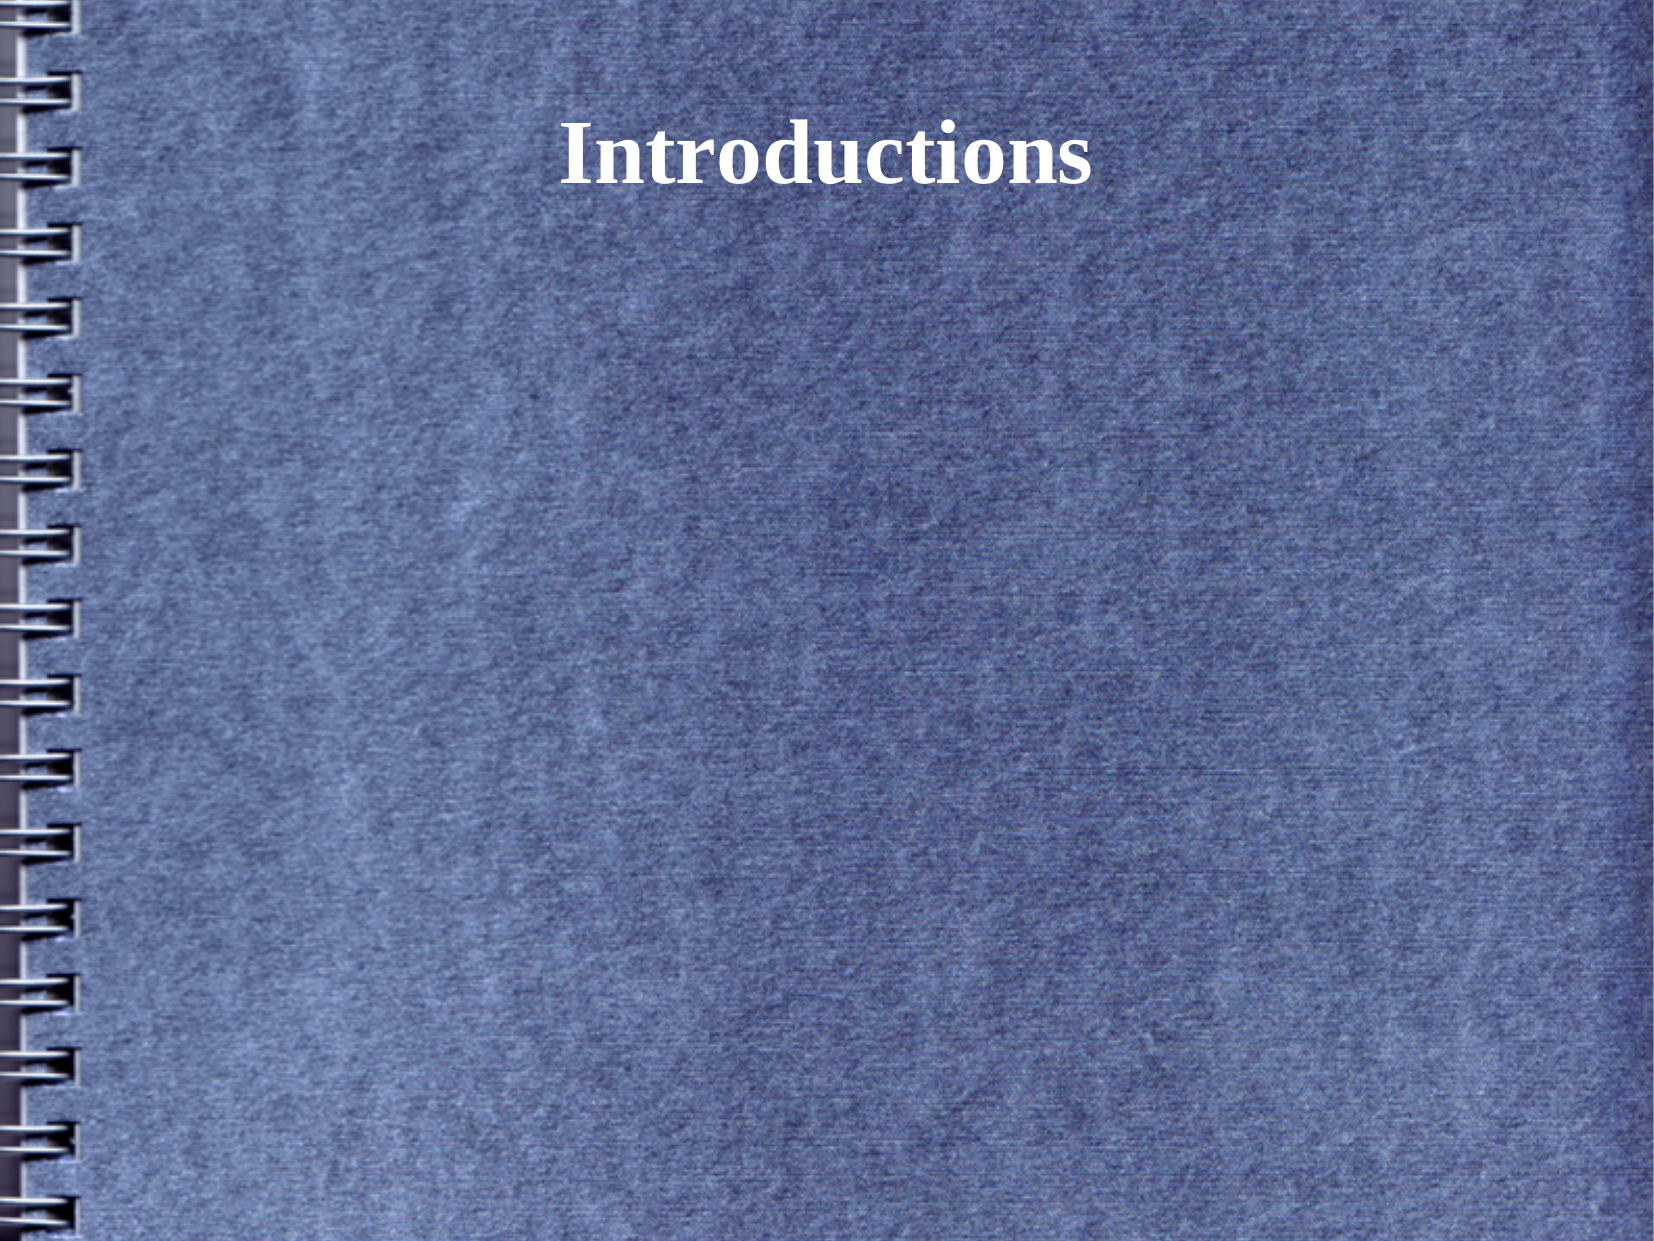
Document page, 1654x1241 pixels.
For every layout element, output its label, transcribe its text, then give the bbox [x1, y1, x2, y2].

title Introductions [82, 49, 1571, 257]
picture [0, 0, 1654, 1241]
